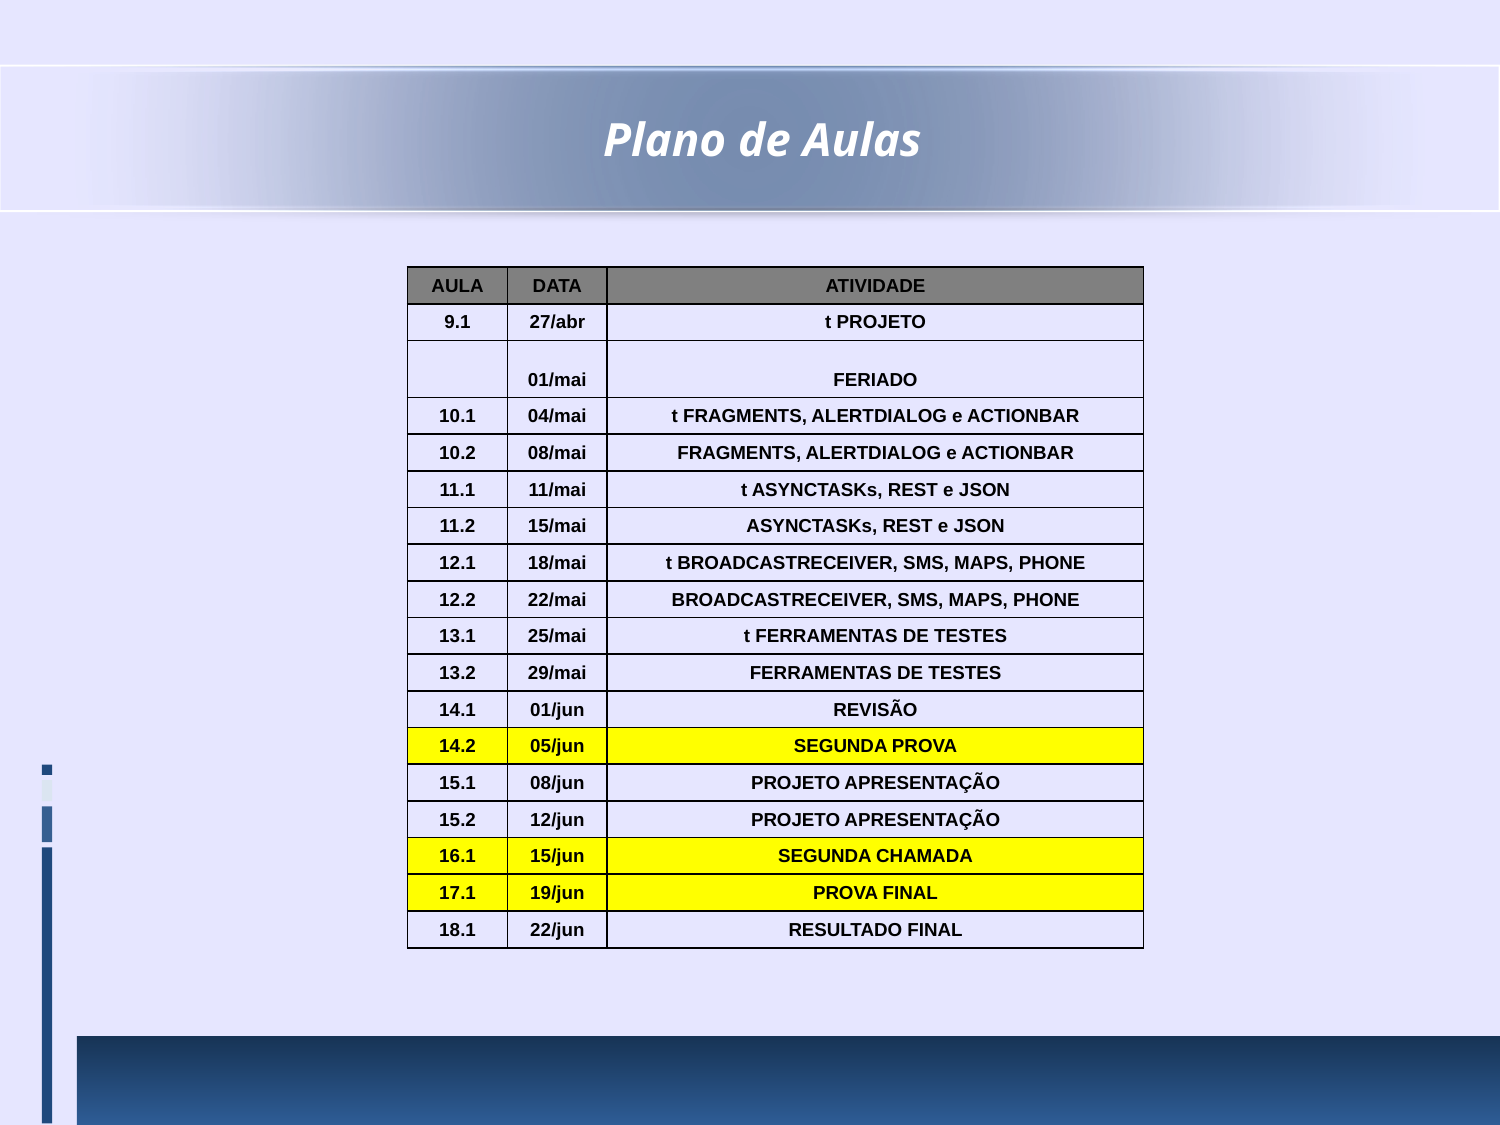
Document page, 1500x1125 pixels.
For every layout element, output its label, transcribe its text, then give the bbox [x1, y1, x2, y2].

table_cell t PROJETO [608, 305, 1143, 340]
table_cell 04/mai [508, 398, 606, 433]
table_cell 12.2 [408, 582, 507, 617]
table_cell 12.1 [408, 545, 507, 580]
table_cell 18/mai [508, 545, 606, 580]
table_cell 18.1 [408, 912, 507, 947]
table_cell 11.2 [408, 508, 507, 543]
table_header ATIVIDADE [608, 268, 1143, 303]
table_cell t FERRAMENTAS DE TESTES [608, 618, 1143, 653]
table_cell FERIADO [608, 341, 1143, 397]
table_cell 01/jun [508, 692, 606, 727]
text_box Plano de Aulas [194, 102, 1331, 173]
table_cell 29/mai [508, 655, 606, 690]
table_cell 25/mai [508, 618, 606, 653]
table_cell 17.1 [408, 875, 507, 910]
table_cell 11/mai [508, 472, 606, 507]
table_cell 10.2 [408, 435, 507, 470]
table_cell 9.1 [408, 305, 507, 340]
table_cell [408, 341, 507, 397]
table_cell RESULTADO FINAL [608, 912, 1143, 947]
table_cell PROVA FINAL [608, 875, 1143, 910]
table_cell 10.1 [408, 398, 507, 433]
table_cell t BROADCASTRECEIVER, SMS, MAPS, PHONE [608, 545, 1143, 580]
table_cell 15.2 [408, 802, 507, 837]
table_cell REVISÃO [608, 692, 1143, 727]
table_cell 22/mai [508, 582, 606, 617]
table_cell PROJETO APRESENTAÇÃO [608, 765, 1143, 800]
table_cell SEGUNDA CHAMADA [608, 838, 1143, 873]
table_cell 16.1 [408, 838, 507, 873]
table_cell 22/jun [508, 912, 606, 947]
table_cell 05/jun [508, 728, 606, 763]
table_cell FRAGMENTS, ALERTDIALOG e ACTIONBAR [608, 435, 1143, 470]
table_cell FERRAMENTAS DE TESTES [608, 655, 1143, 690]
table_cell 14.2 [408, 728, 507, 763]
table_header AULA [408, 268, 507, 303]
table_cell 12/jun [508, 802, 606, 837]
table_cell 11.1 [408, 472, 507, 507]
table_cell 08/jun [508, 765, 606, 800]
table_cell SEGUNDA PROVA [608, 728, 1143, 763]
table_cell 13.2 [408, 655, 507, 690]
table_header DATA [508, 268, 606, 303]
table_cell 19/jun [508, 875, 606, 910]
table_cell 15/jun [508, 838, 606, 873]
table_cell t FRAGMENTS, ALERTDIALOG e ACTIONBAR [608, 398, 1143, 433]
picture [0, 58, 1500, 227]
table_cell PROJETO APRESENTAÇÃO [608, 802, 1143, 837]
table_cell 01/mai [508, 341, 606, 397]
table_cell t ASYNCTASKs, REST e JSON [608, 472, 1143, 507]
table_cell 15/mai [508, 508, 606, 543]
table_cell 15.1 [408, 765, 507, 800]
table_cell 08/mai [508, 435, 606, 470]
table_cell 27/abr [508, 305, 606, 340]
table_cell ASYNCTASKs, REST e JSON [608, 508, 1143, 543]
table_cell BROADCASTRECEIVER, SMS, MAPS, PHONE [608, 582, 1143, 617]
table_cell 13.1 [408, 618, 507, 653]
table_cell 14.1 [408, 692, 507, 727]
